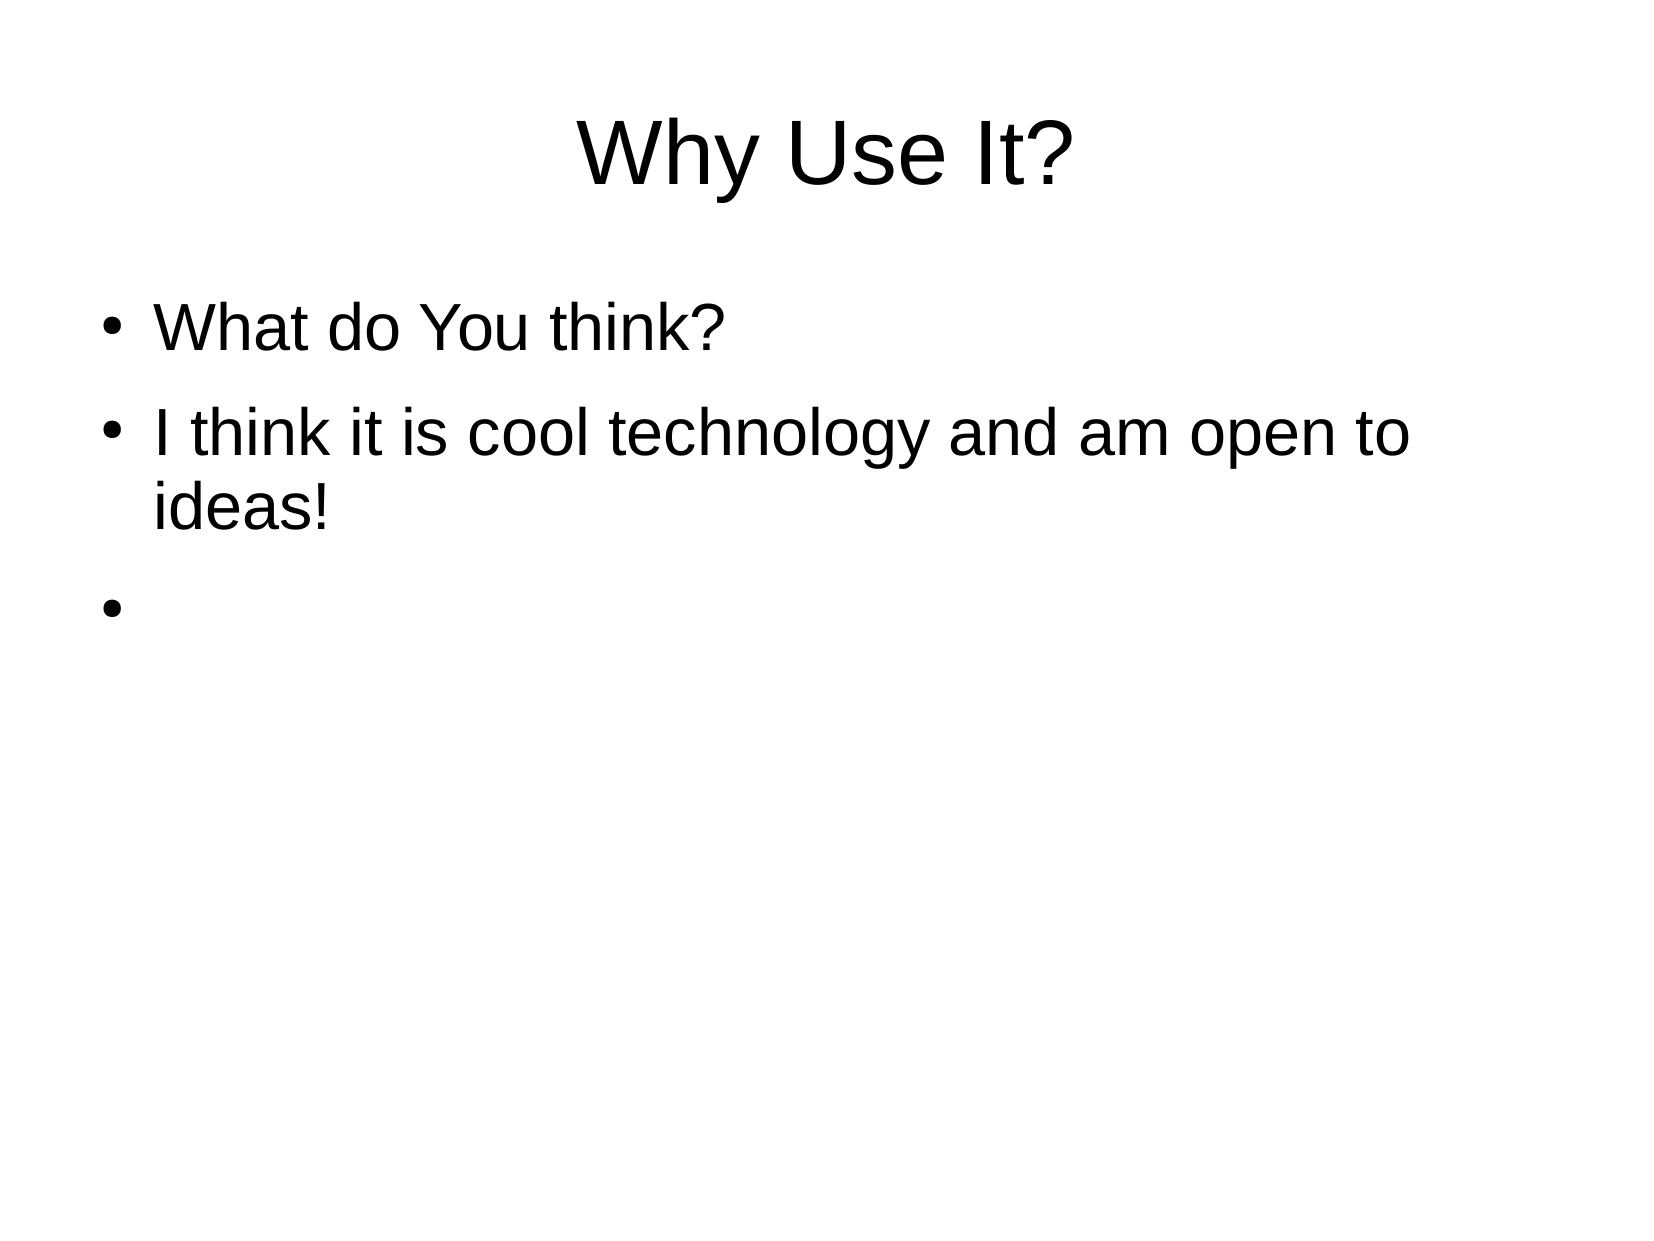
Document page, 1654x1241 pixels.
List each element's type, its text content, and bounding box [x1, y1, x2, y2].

title Why Use It? [82, 49, 1571, 257]
list What do You think? I think it is cool technology and am open to ideas! [82, 290, 1571, 1010]
